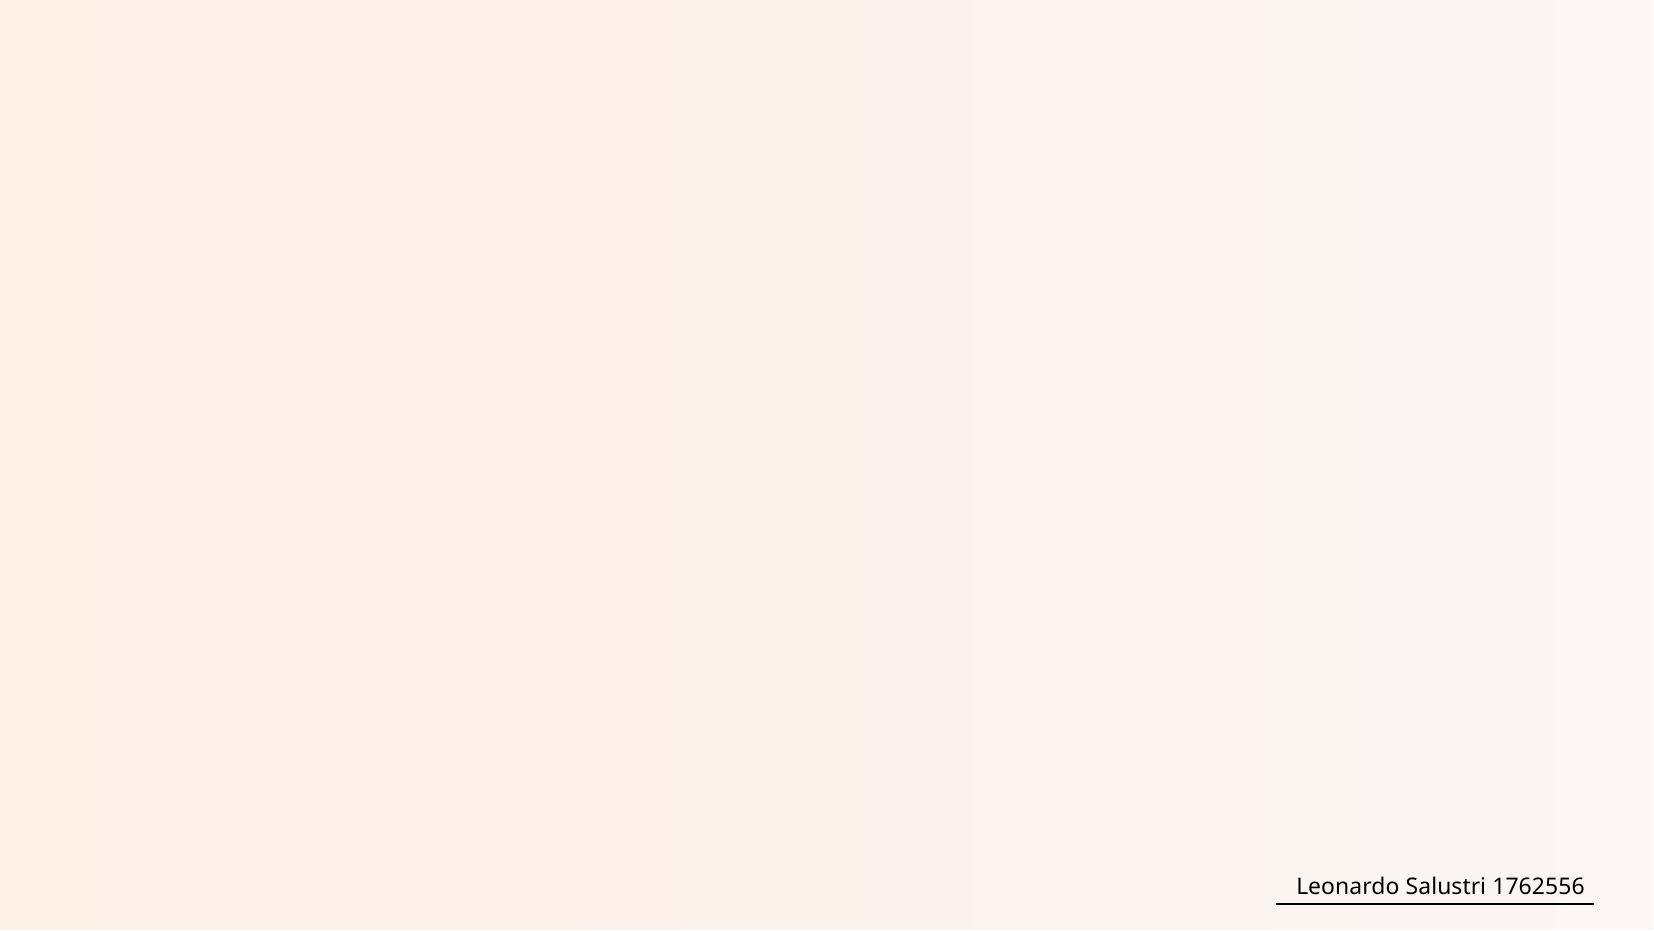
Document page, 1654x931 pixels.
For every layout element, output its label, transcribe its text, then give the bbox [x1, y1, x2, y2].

text_box Leonardo Salustri 1762556 [1281, 862, 1654, 916]
